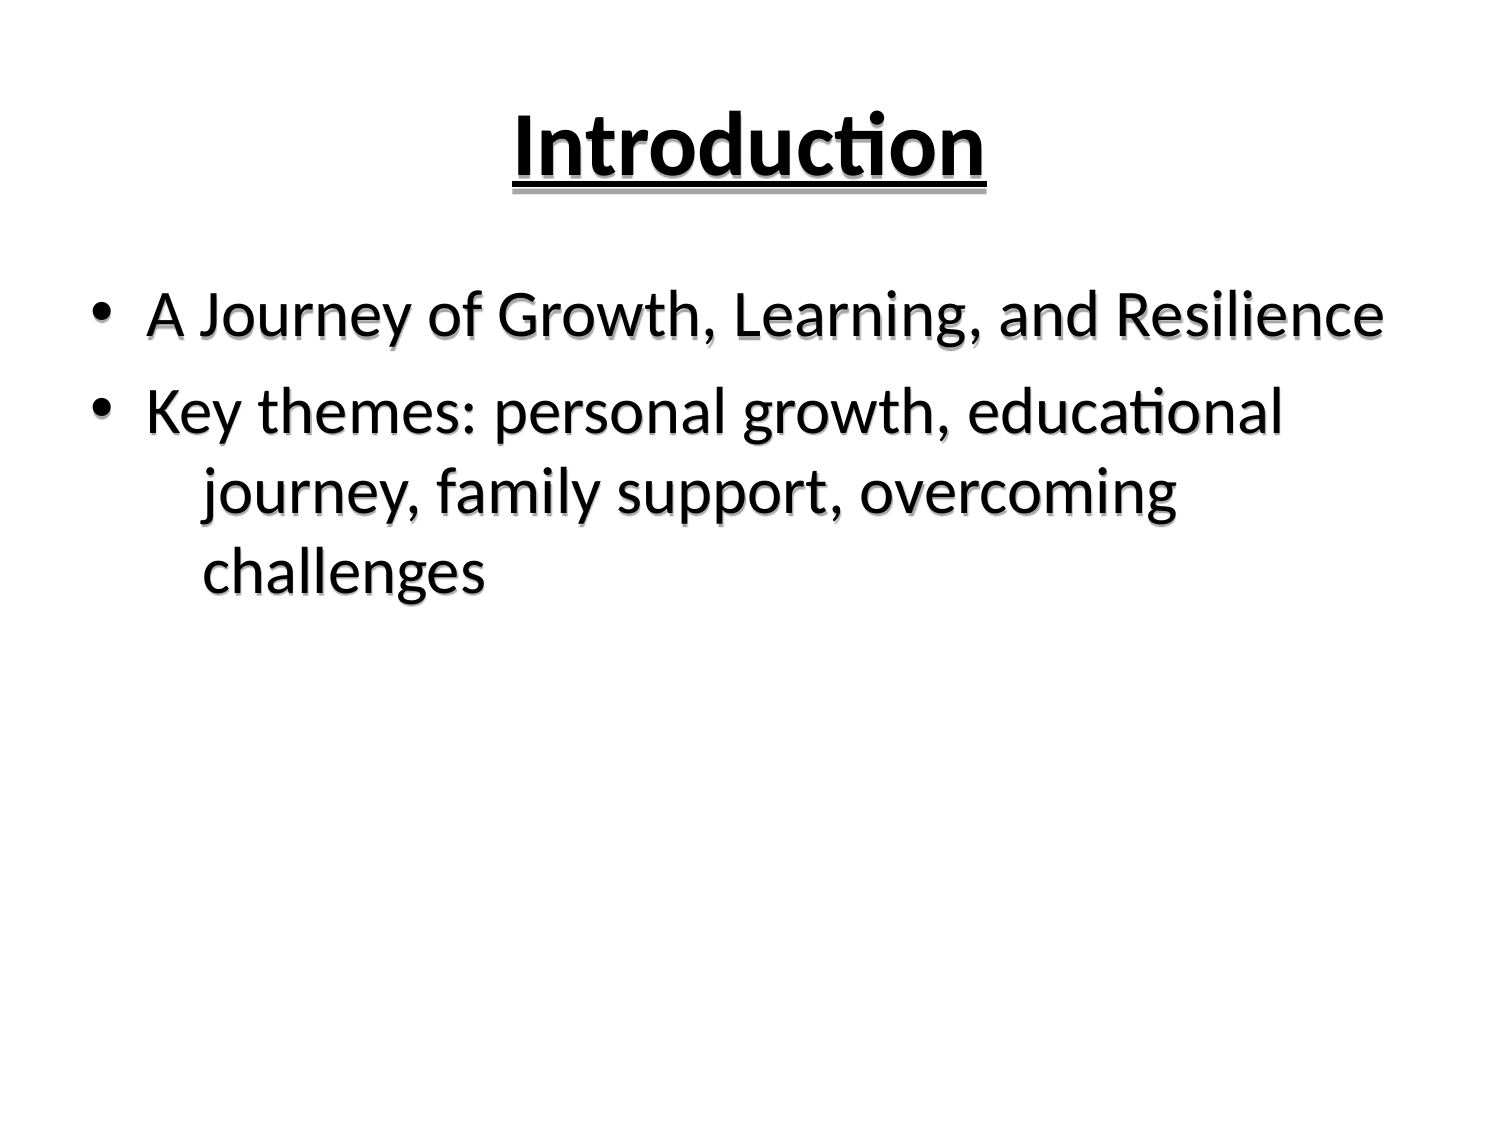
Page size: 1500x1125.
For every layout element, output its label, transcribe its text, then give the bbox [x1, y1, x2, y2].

title Introduction [75, 45, 1426, 233]
list A Journey of Growth, Learning, and Resilience Key themes: personal growth, educational journey, family support, overcoming challenges [75, 262, 1426, 1005]
